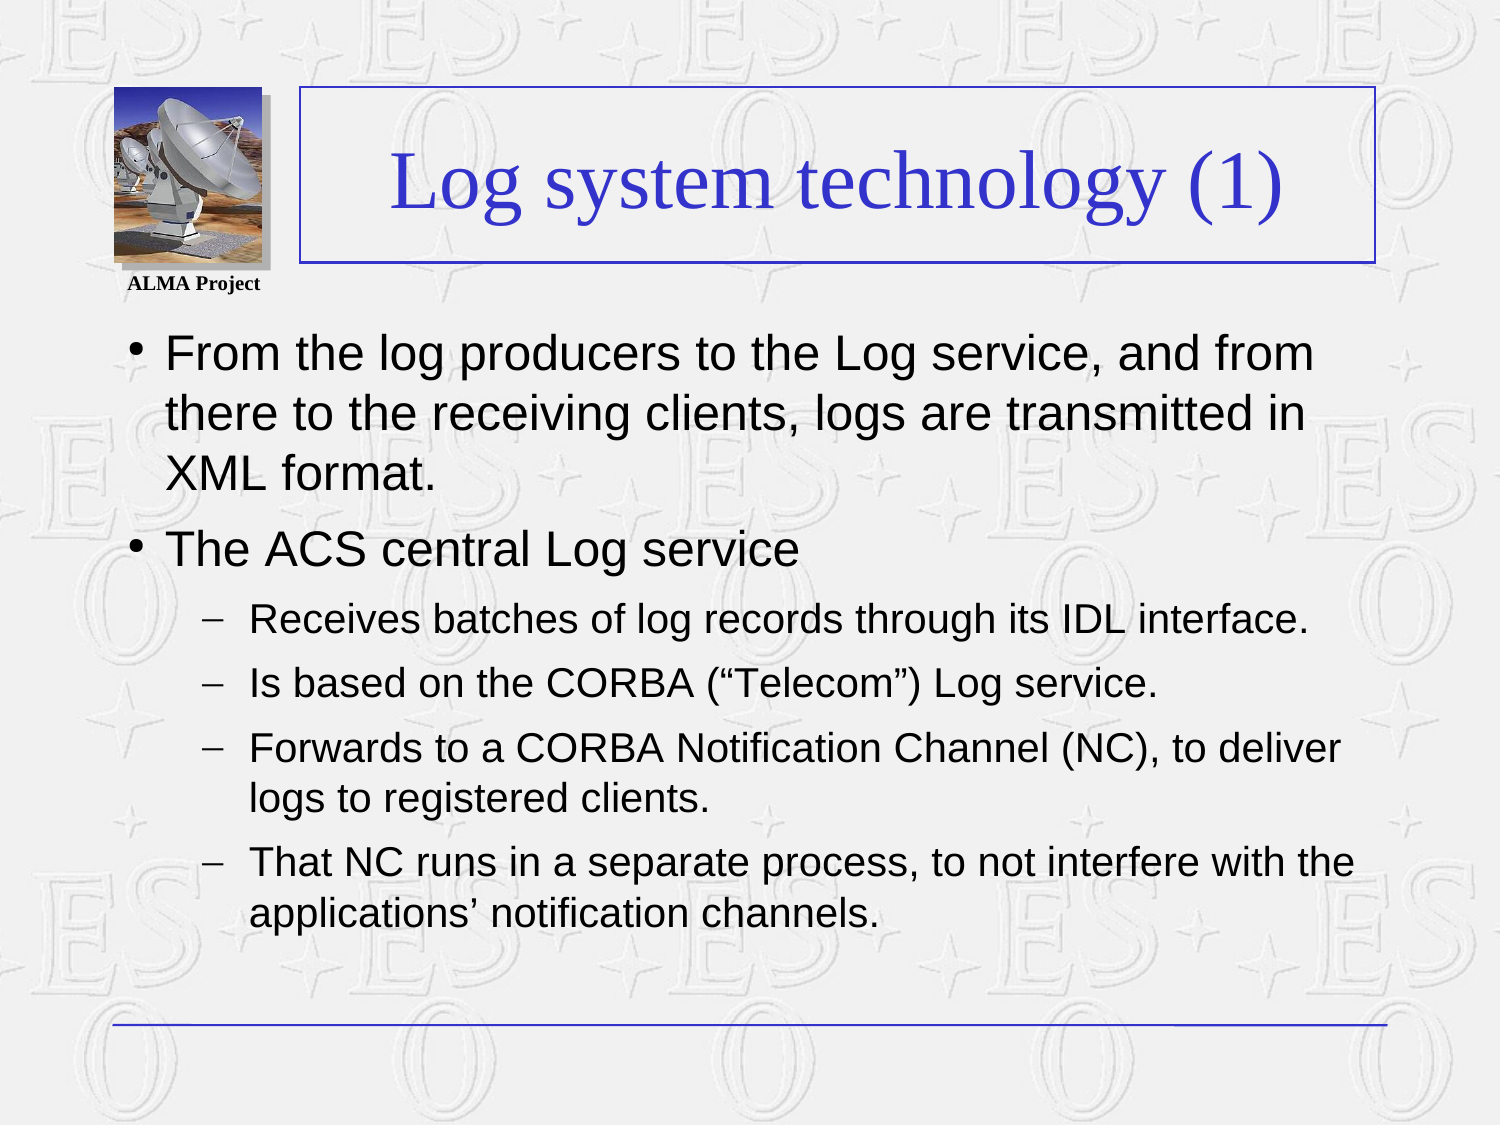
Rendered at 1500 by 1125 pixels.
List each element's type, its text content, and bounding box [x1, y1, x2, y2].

picture [0, 0, 1500, 1125]
list From the log producers to the Log service, and from there to the receiving clients, logs are transmitted in XML format. The ACS central Log service Receives batches of log records through its IDL interface. Is based on the CORBA (“Telecom”) Log service. Forwards to a CORBA Notification Channel (NC), to deliver logs to registered clients. That NC runs in a separate process, to not interfere with the applications’ notification channels. [112, 312, 1388, 1000]
title Log system technology (1) [299, 87, 1375, 263]
